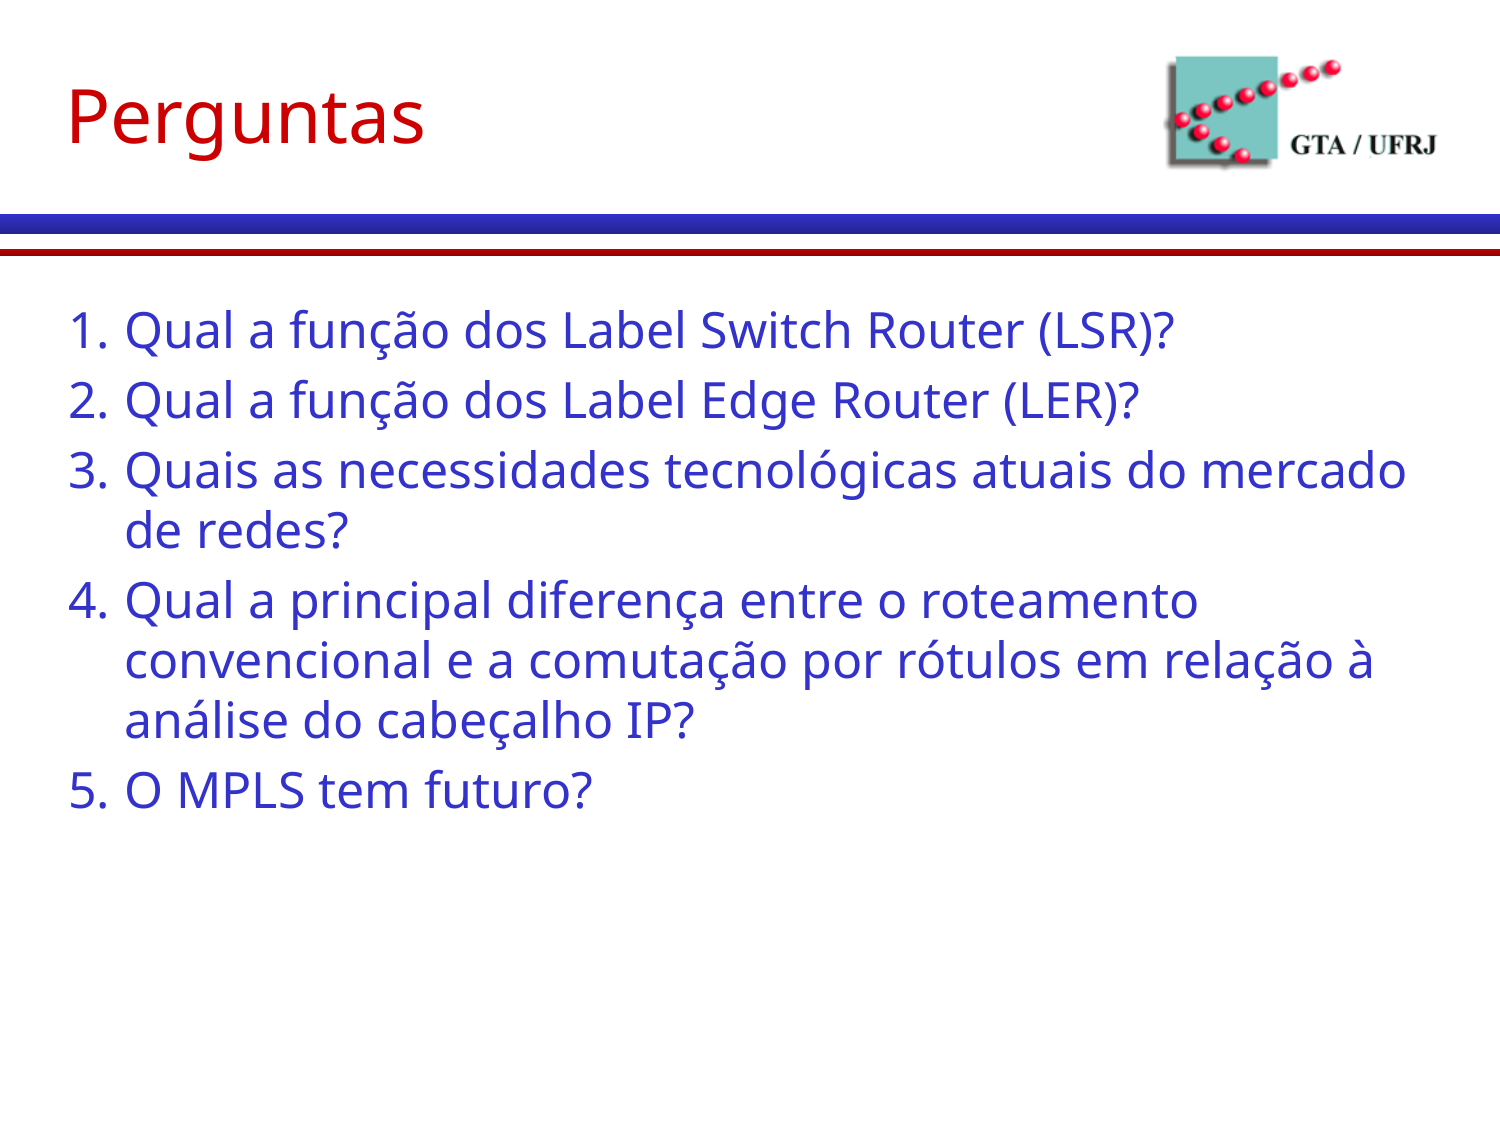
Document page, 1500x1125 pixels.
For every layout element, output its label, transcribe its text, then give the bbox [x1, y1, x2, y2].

picture [1374, 50, 1446, 174]
title Perguntas [50, 37, 1374, 189]
list Qual a função dos Label Switch Router (LSR)? Qual a função dos Label Edge Router (LER)? Quais as necessidades tecnológicas atuais do mercado de redes? Qual a principal diferença entre o roteamento convencional e a comutação por rótulos em relação à análise do cabeçalho IP? O MPLS tem futuro? [53, 290, 1447, 1083]
